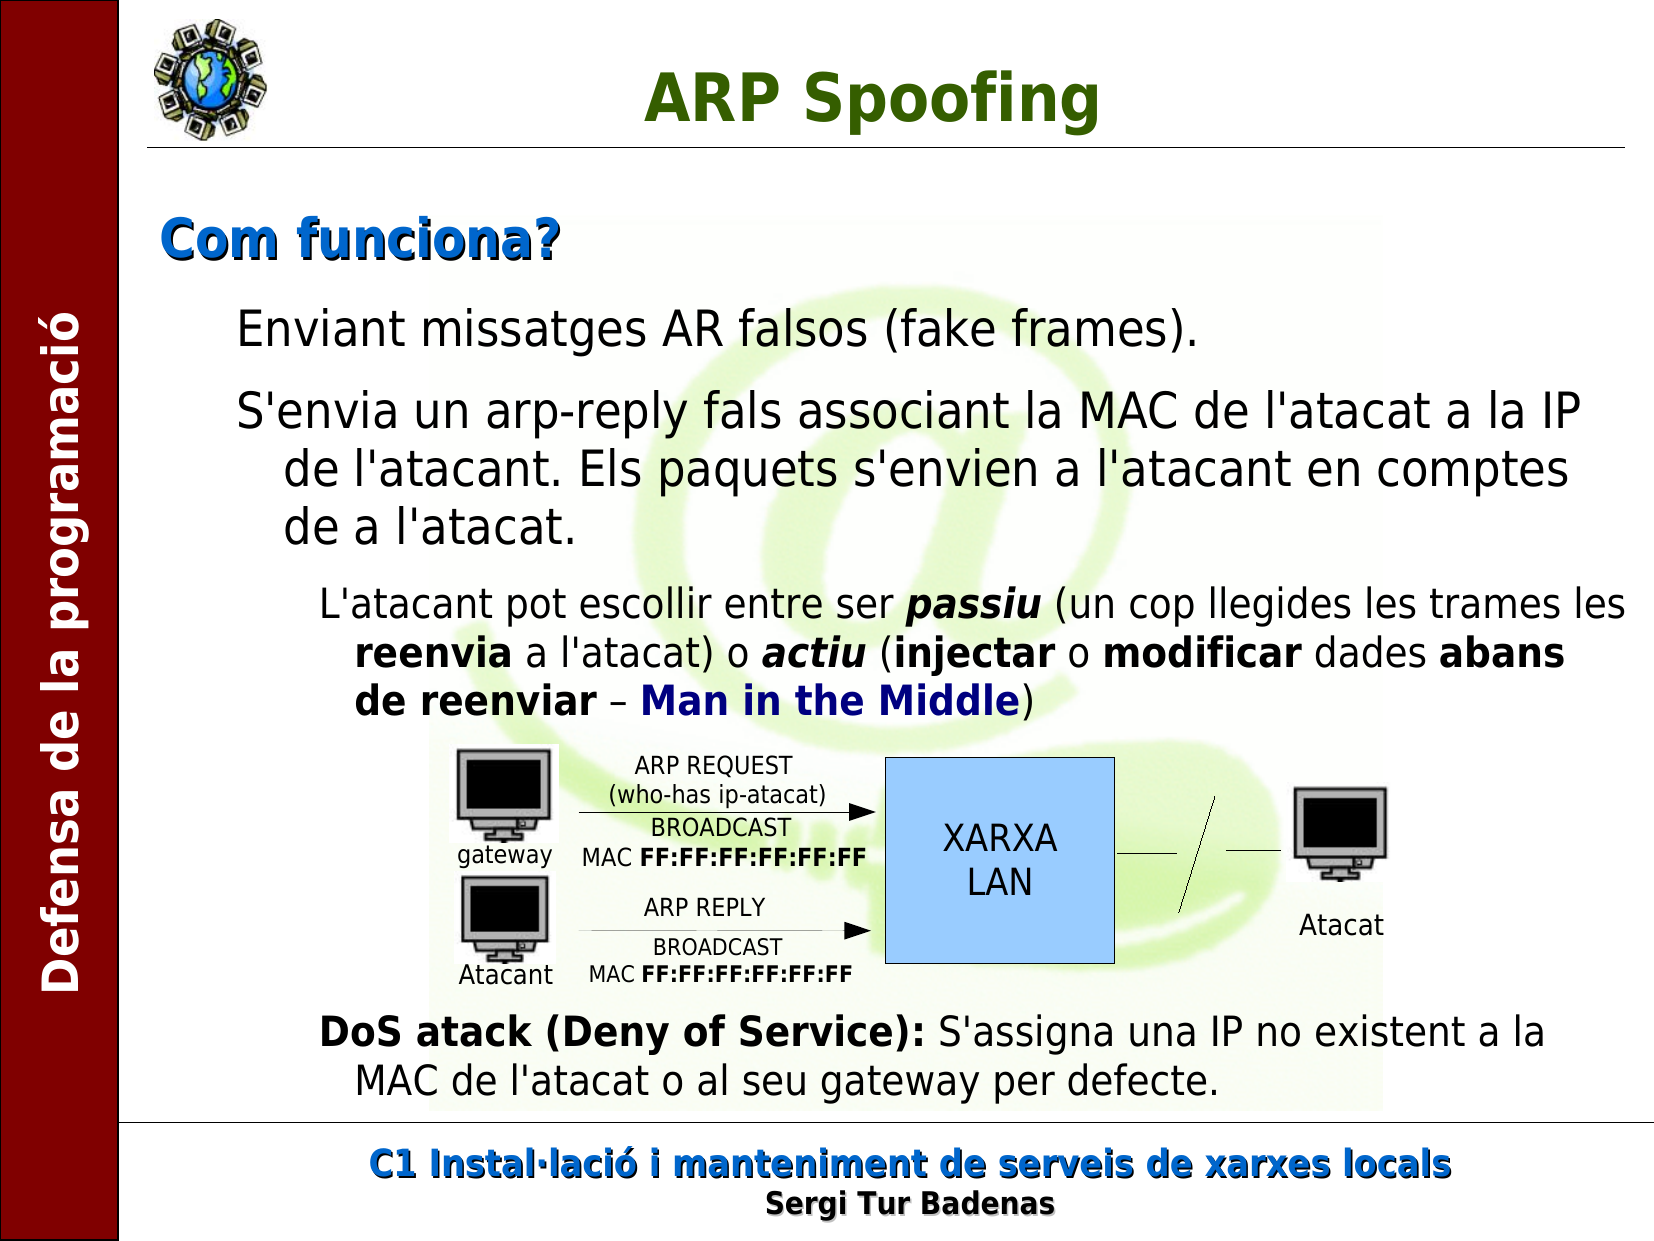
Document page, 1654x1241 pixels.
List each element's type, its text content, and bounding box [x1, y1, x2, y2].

text_box ARP REPLY [628, 885, 802, 927]
picture [454, 878, 556, 952]
picture [449, 744, 559, 833]
text_box BROADCAST MAC FF:FF:FF:FF:FF:FF [556, 927, 906, 996]
text_box BROADCAST MAC FF:FF:FF:FF:FF:FF [566, 806, 885, 880]
text_box ARP REQUEST (who-has ip-atacat) [593, 744, 866, 806]
picture [154, 19, 268, 56]
text_box Atacat [1284, 900, 1410, 950]
list Com funciona? Enviant missatges AR falsos (fake frames). S'envia un arp-reply fals associant la MAC de l'atacat a la IP de l'atacant. Els paquets s'envien a l'atacant en comptes de a l'atacat. L'atacant pot escollir entre ser passiu (un cop llegides les trames les reenvia a l'atacat) o actiu (injectar o modificar dades abans de reenviar – Man in the Middle) DoS atack (Deny of Service): S'assigna una IP no existent a la MAC de l'atacat o al seu gateway per defecte. [141, 207, 1630, 1154]
text_box Atacant [443, 952, 576, 1030]
picture [1286, 782, 1395, 882]
text_box XARXA LAN [885, 757, 1115, 964]
text_box gateway [442, 833, 579, 878]
title ARP Spoofing [129, 56, 1619, 141]
